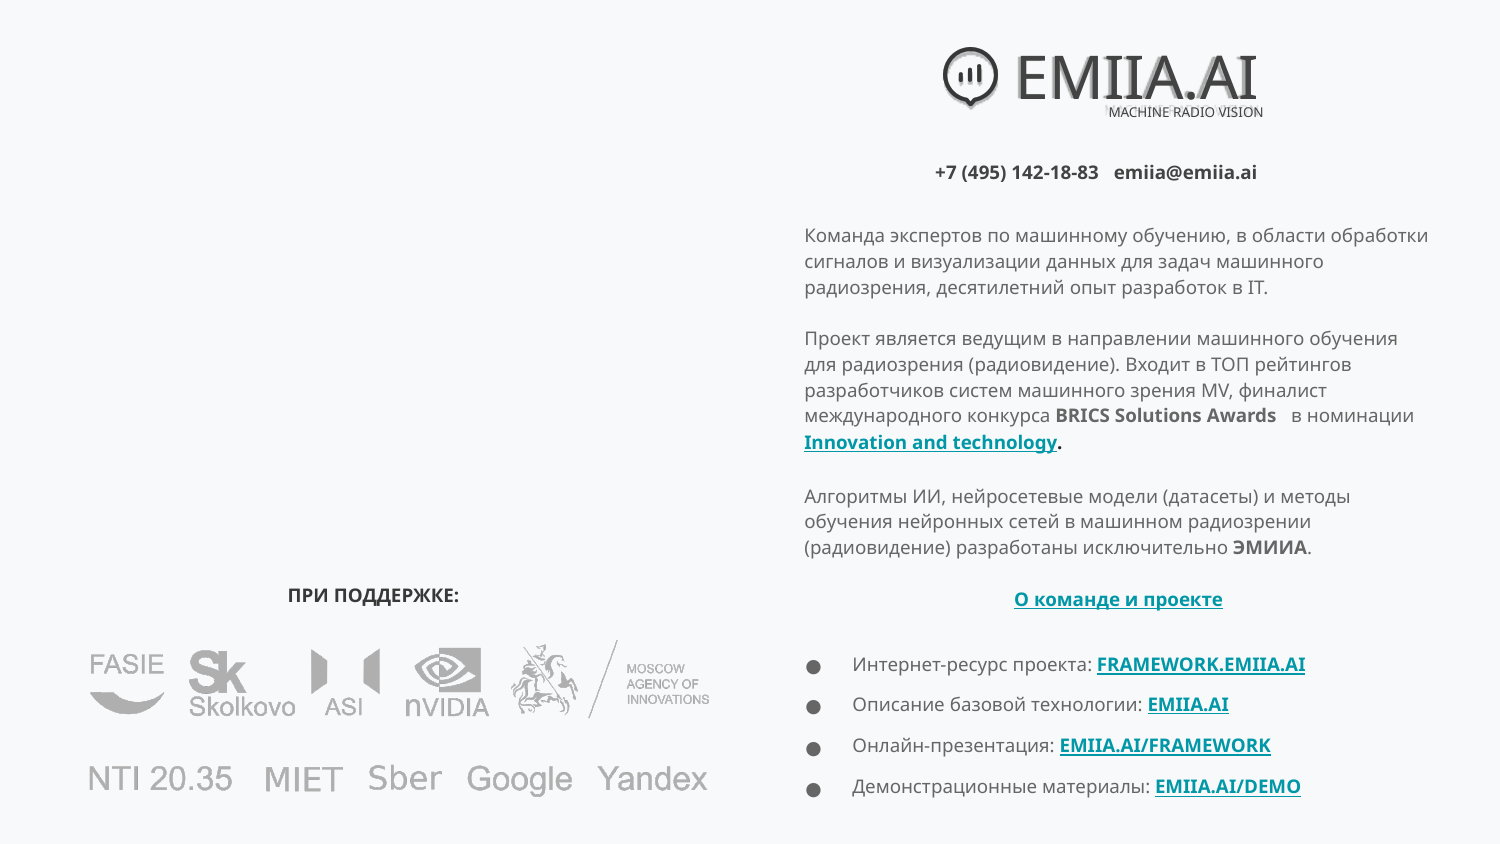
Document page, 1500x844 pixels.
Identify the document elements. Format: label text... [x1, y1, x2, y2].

text_box MACHINE RADIO VISION [1065, 113, 1280, 135]
text_box EMIIA.AI [1015, 2, 1330, 113]
text_box +7 (495) 142-18-83 emiia@emiia.ai [920, 139, 1317, 202]
text_box Демонстрационные материалы: EMIIA.AI/DEMO [762, 756, 1460, 816]
text_box Команда экспертов по машинному обучению, в области обработки сигналов и визуализации данных для задач машинного радиозрения, десятилетний опыт разработок в IT. Проект является ведущим в направлении машинного обучения для радиозрения (радиовидение). Входит в TOП рейтингов разработчиков систем машинного зрения MV, финалист международного конкурса BRICS Solutions Awards в номинации Innovation and technology. Алгоритмы ИИ, нейросетевые модели (датасеты) и методы обучения нейронных сетей в машинном радиозрении (радиовидение) разработаны исключительно ЭМИИА. О команде и проекте [789, 205, 1448, 628]
text_box Онлайн-презентация: EMIIA.AI/FRAMEWORK [762, 715, 1460, 756]
picture [81, 621, 718, 797]
picture [932, 40, 1006, 113]
text_box Интернет-ресурс проекта: FRAMEWORK.EMIIA.AI [762, 634, 1404, 673]
text_box Описание базовой технологии: EMIIA.AI [762, 673, 1448, 715]
text_box ПРИ ПОДДЕРЖКЕ: [272, 568, 492, 622]
